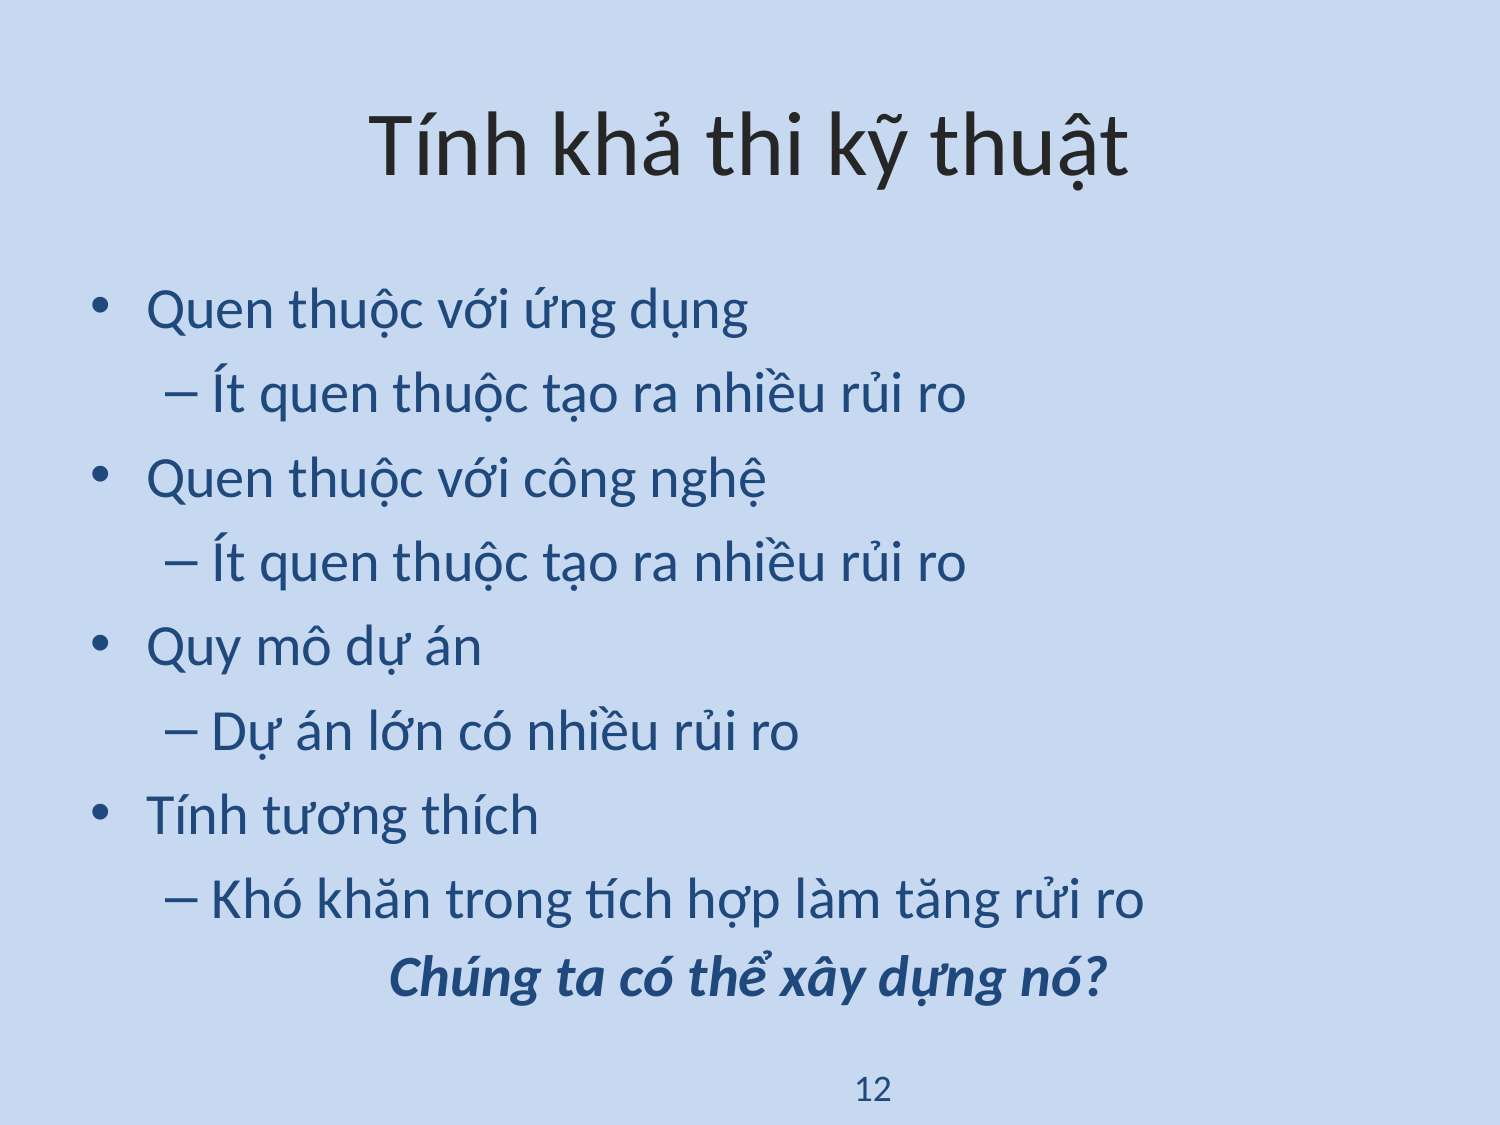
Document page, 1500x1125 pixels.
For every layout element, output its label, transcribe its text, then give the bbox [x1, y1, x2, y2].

text_box Chúng ta có thể xây dựng nó? [374, 930, 1125, 1016]
title Tính khả thi kỹ thuật [75, 45, 1426, 233]
list Quen thuộc với ứng dụng Ít quen thuộc tạo ra nhiều rủi ro Quen thuộc với công nghệ Ít quen thuộc tạo ra nhiều rủi ro Quy mô dự án Dự án lớn có nhiều rủi ro Tính tương thích Khó khăn trong tích hợp làm tăng rửi ro [75, 262, 1426, 1005]
